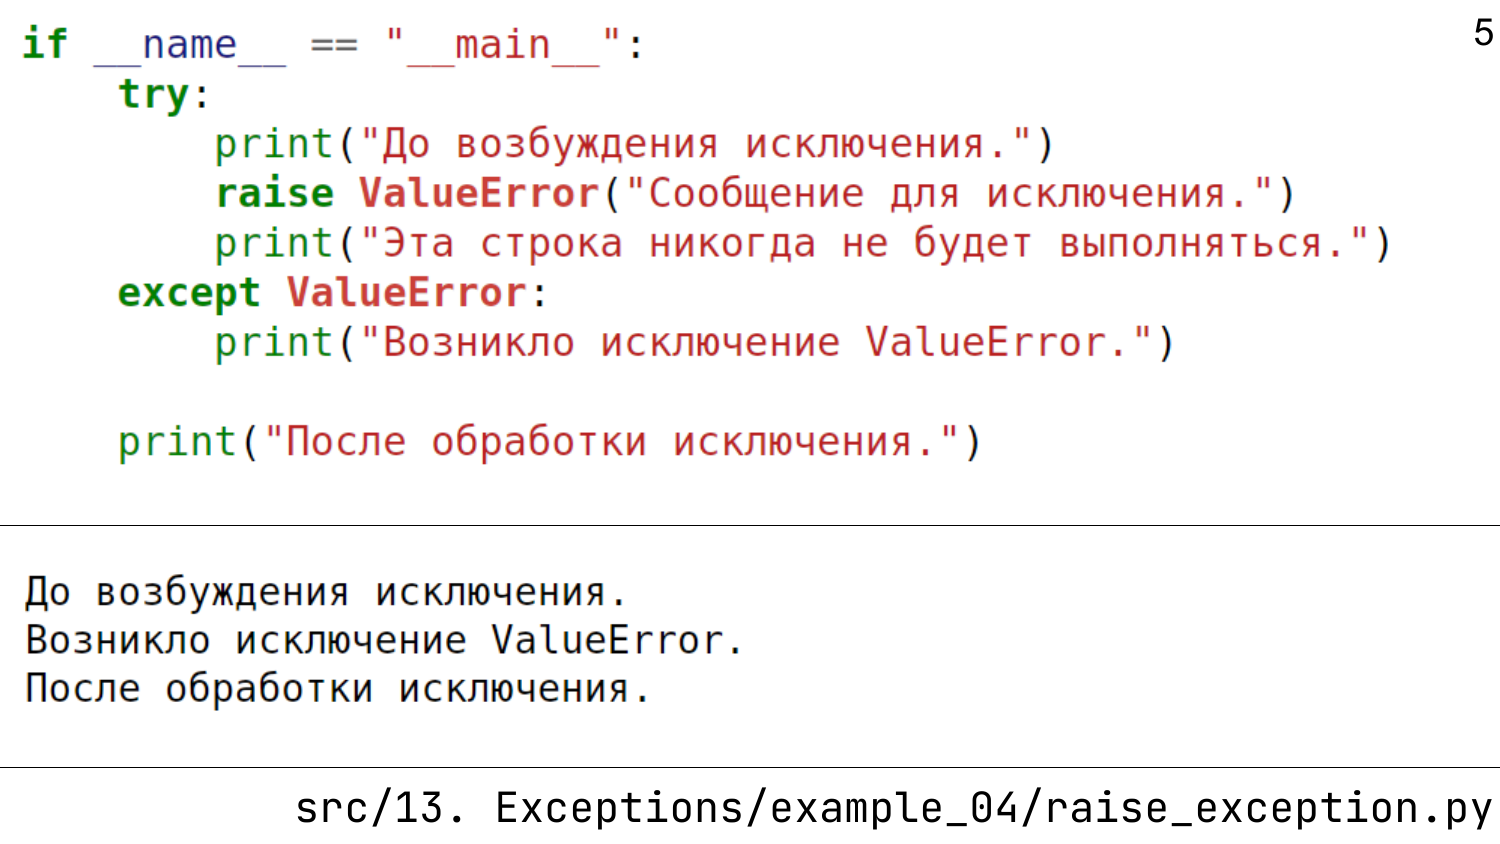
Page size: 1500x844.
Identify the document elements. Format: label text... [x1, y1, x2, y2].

picture [11, 10, 1400, 478]
picture [11, 560, 747, 721]
title src/13. Exceptions/example_04/raise_exception.py [6, 773, 1495, 843]
